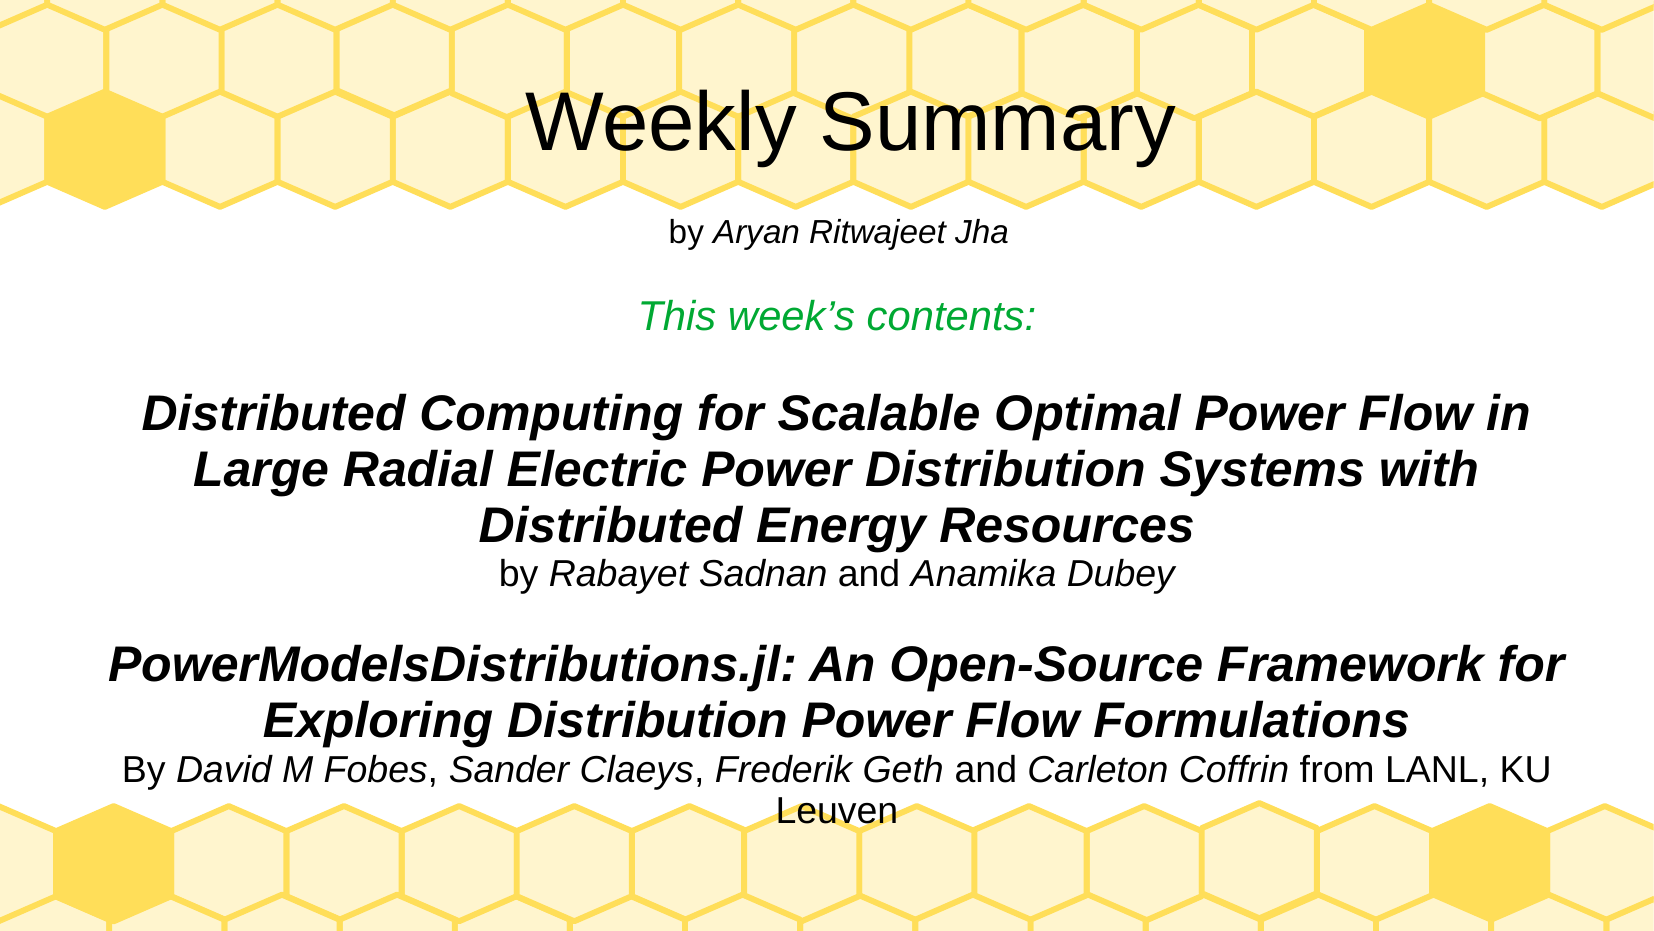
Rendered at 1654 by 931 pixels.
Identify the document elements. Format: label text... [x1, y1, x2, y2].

title Weekly Summary by Aryan Ritwajeet Jha [112, 36, 1589, 300]
subtitle This week’s contents: Distributed Computing for Scalable Optimal Power Flow in Large Radial Electric Power Distribution Systems with Distributed Energy Resources by Rabayet Sadnan and Anamika Dubey PowerModelsDistributions.jl: An Open-Source Framework for Exploring Distribution Power Flow Formulations By David M Fobes, Sander Claeys, Frederik Geth and Carleton Coffrin from LANL, KU Leuven [98, 292, 1576, 832]
